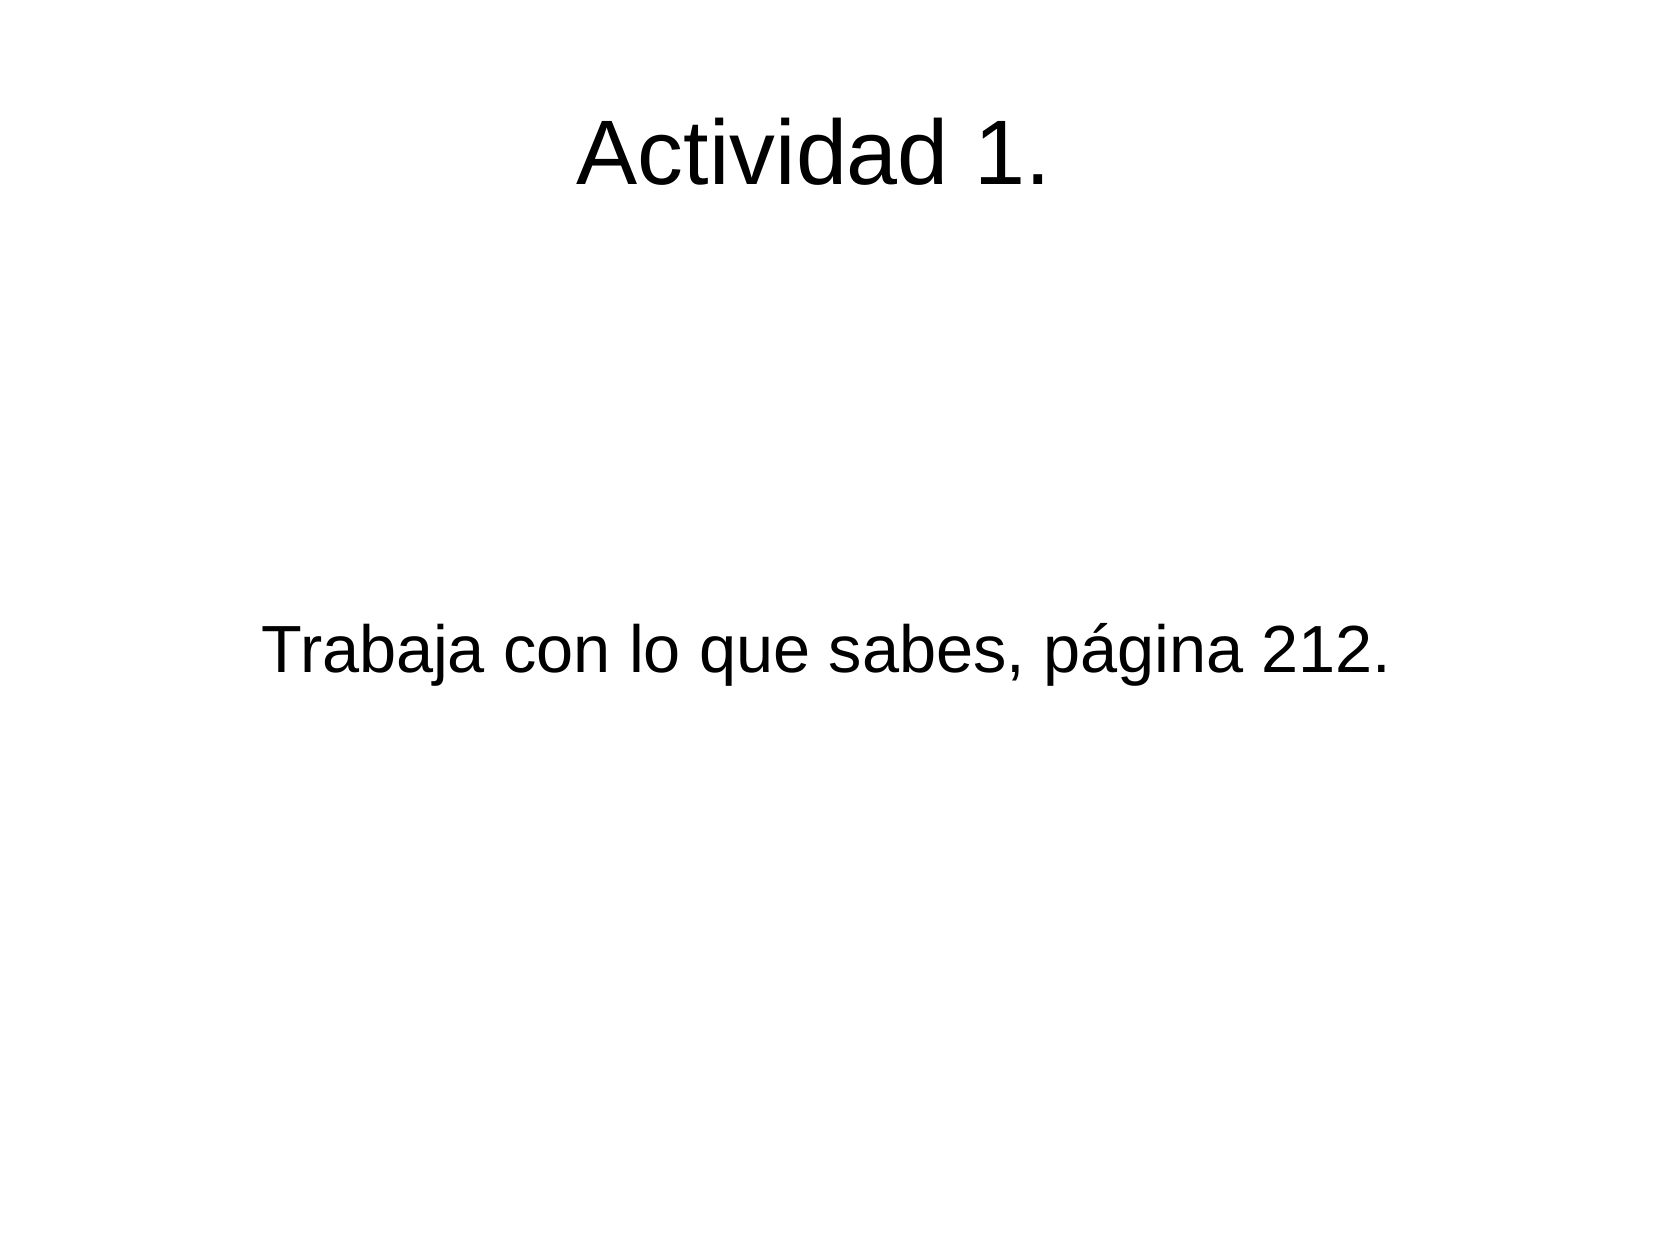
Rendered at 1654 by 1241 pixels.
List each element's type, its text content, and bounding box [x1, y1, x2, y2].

title Actividad 1. [82, 49, 1571, 257]
subtitle Trabaja con lo que sabes, página 212. [82, 290, 1571, 1010]
